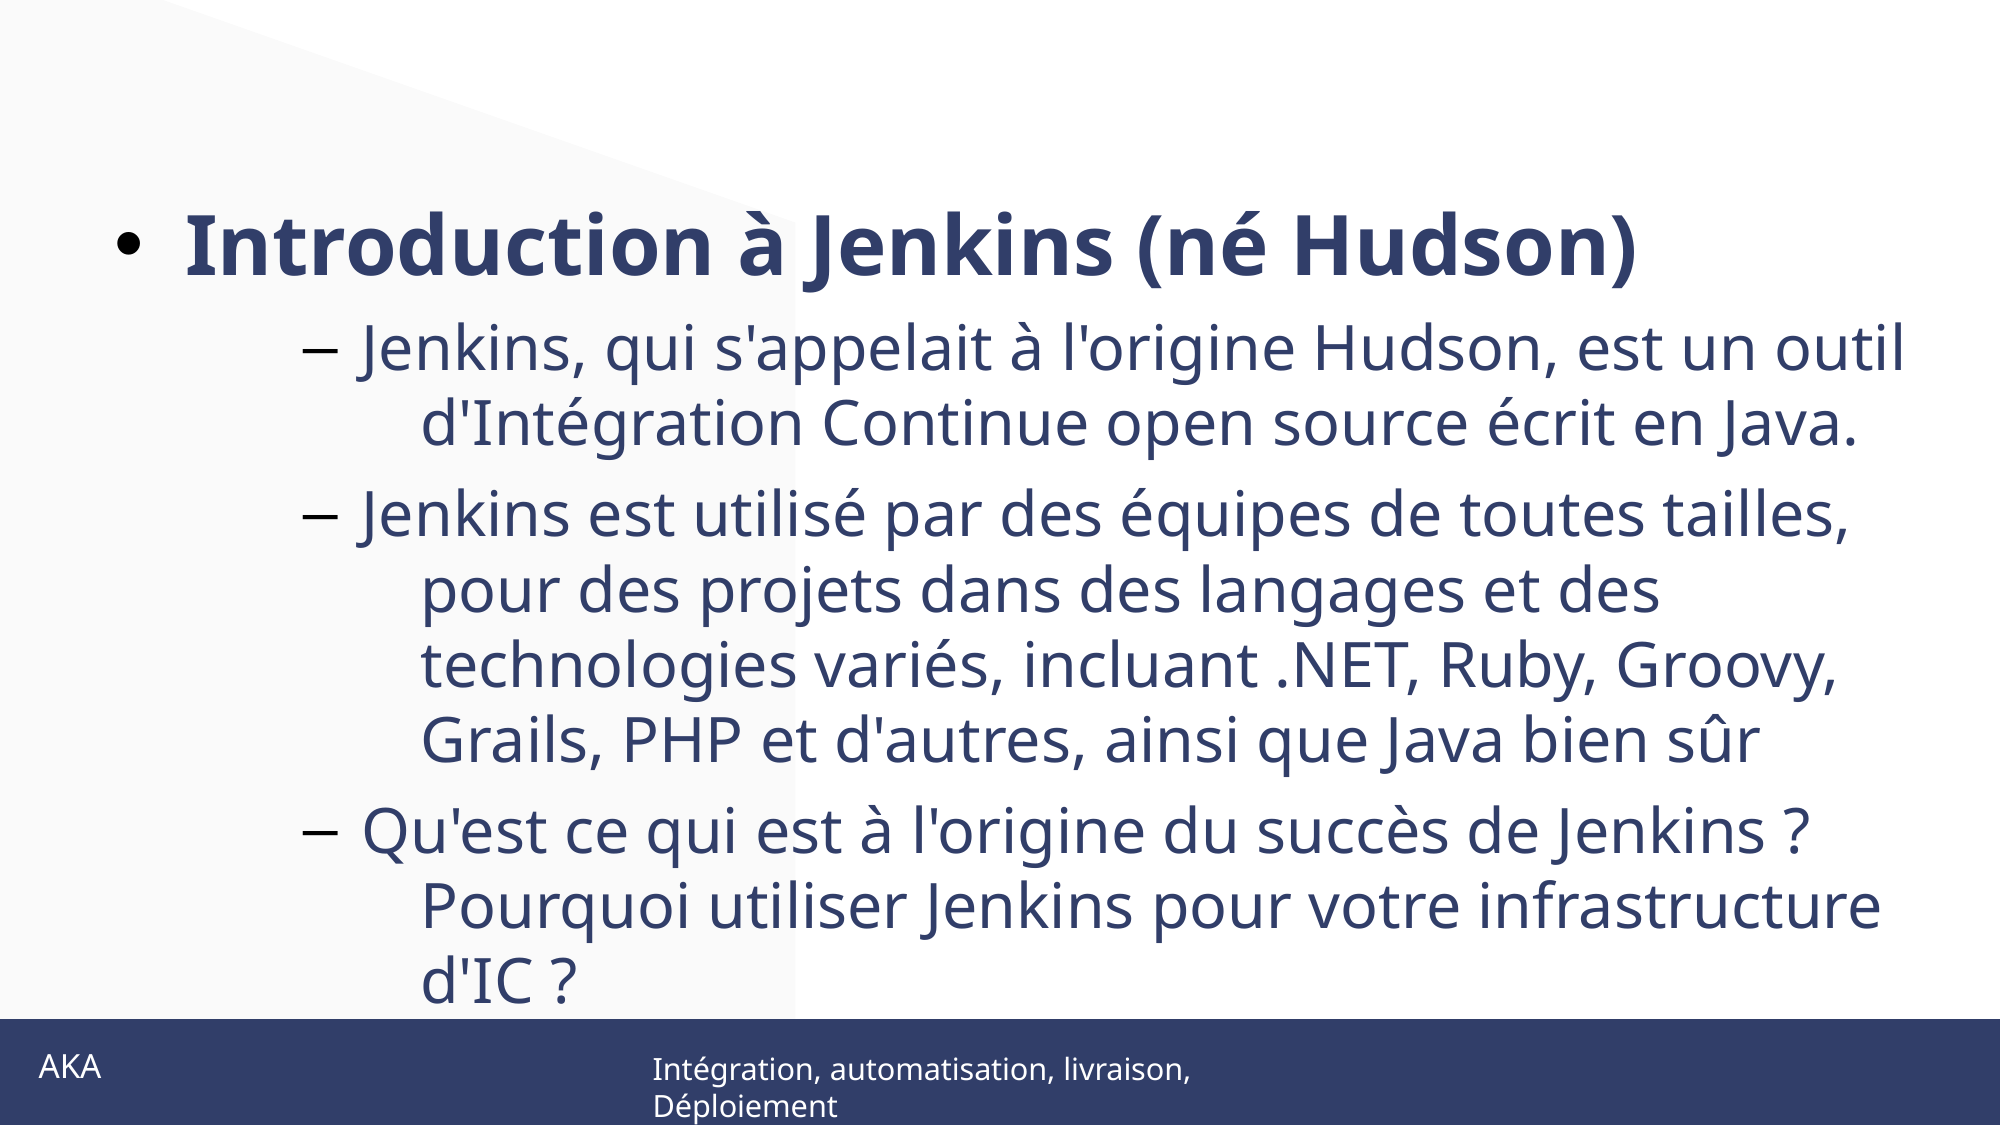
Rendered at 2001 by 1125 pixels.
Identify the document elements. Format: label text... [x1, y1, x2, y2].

list Introduction à Jenkins (né Hudson) Jenkins, qui s'appelait à l'origine Hudson, est un outil d'Intégration Continue open source écrit en Java. Jenkins est utilisé par des équipes de toutes tailles, pour des projets dans des langages et des technologies variés, incluant .NET, Ruby, Groovy, Grails, PHP et d'autres, ainsi que Java bien sûr Qu'est ce qui est à l'origine du succès de Jenkins ? Pourquoi utiliser Jenkins pour votre infrastructure d'IC ? [99, 184, 1934, 1039]
